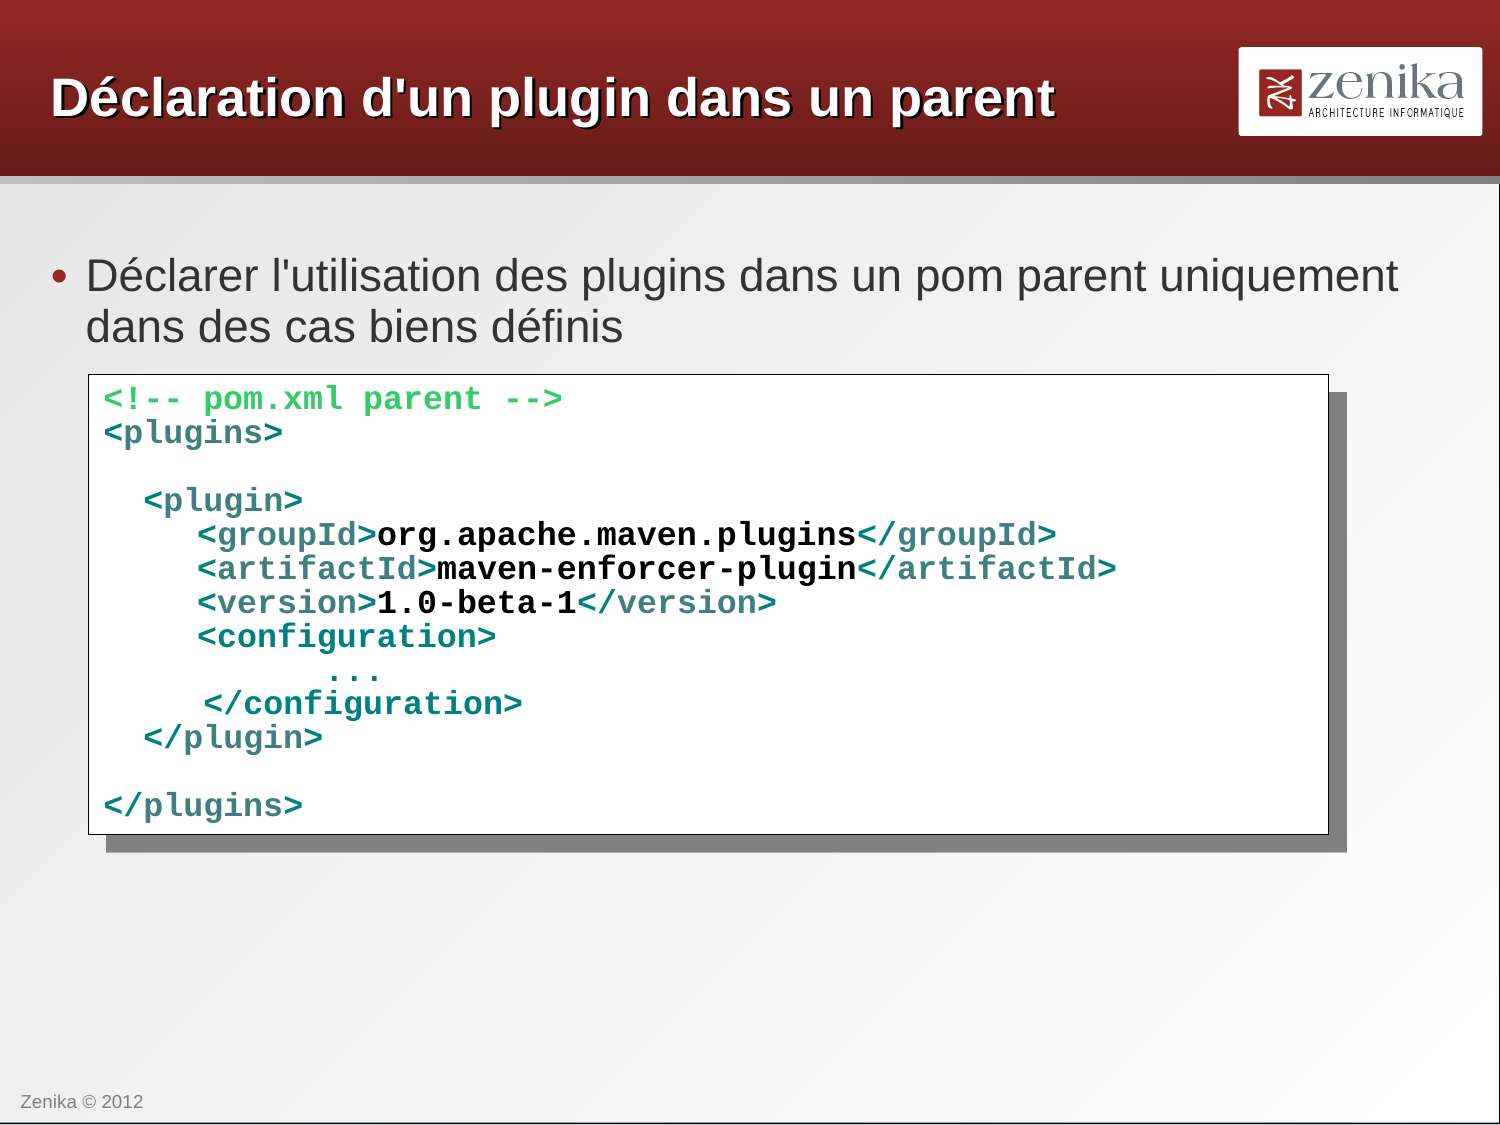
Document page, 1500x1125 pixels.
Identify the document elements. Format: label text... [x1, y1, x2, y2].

text_box <!-- pom.xml parent --> <plugins> <plugin> <groupId>org.apache.maven.plugins</groupId> <artifactId>maven-enforcer-plugin</artifactId> <version>1.0-beta-1</version> <configuration> ... </configuration> </plugin> </plugins> [88, 374, 1329, 835]
title Déclaration d'un plugin dans un parent [50, 22, 1206, 172]
list Déclarer l'utilisation des plugins dans un pom parent uniquement dans des cas biens définis [50, 249, 1435, 1064]
picture [1257, 58, 1464, 125]
